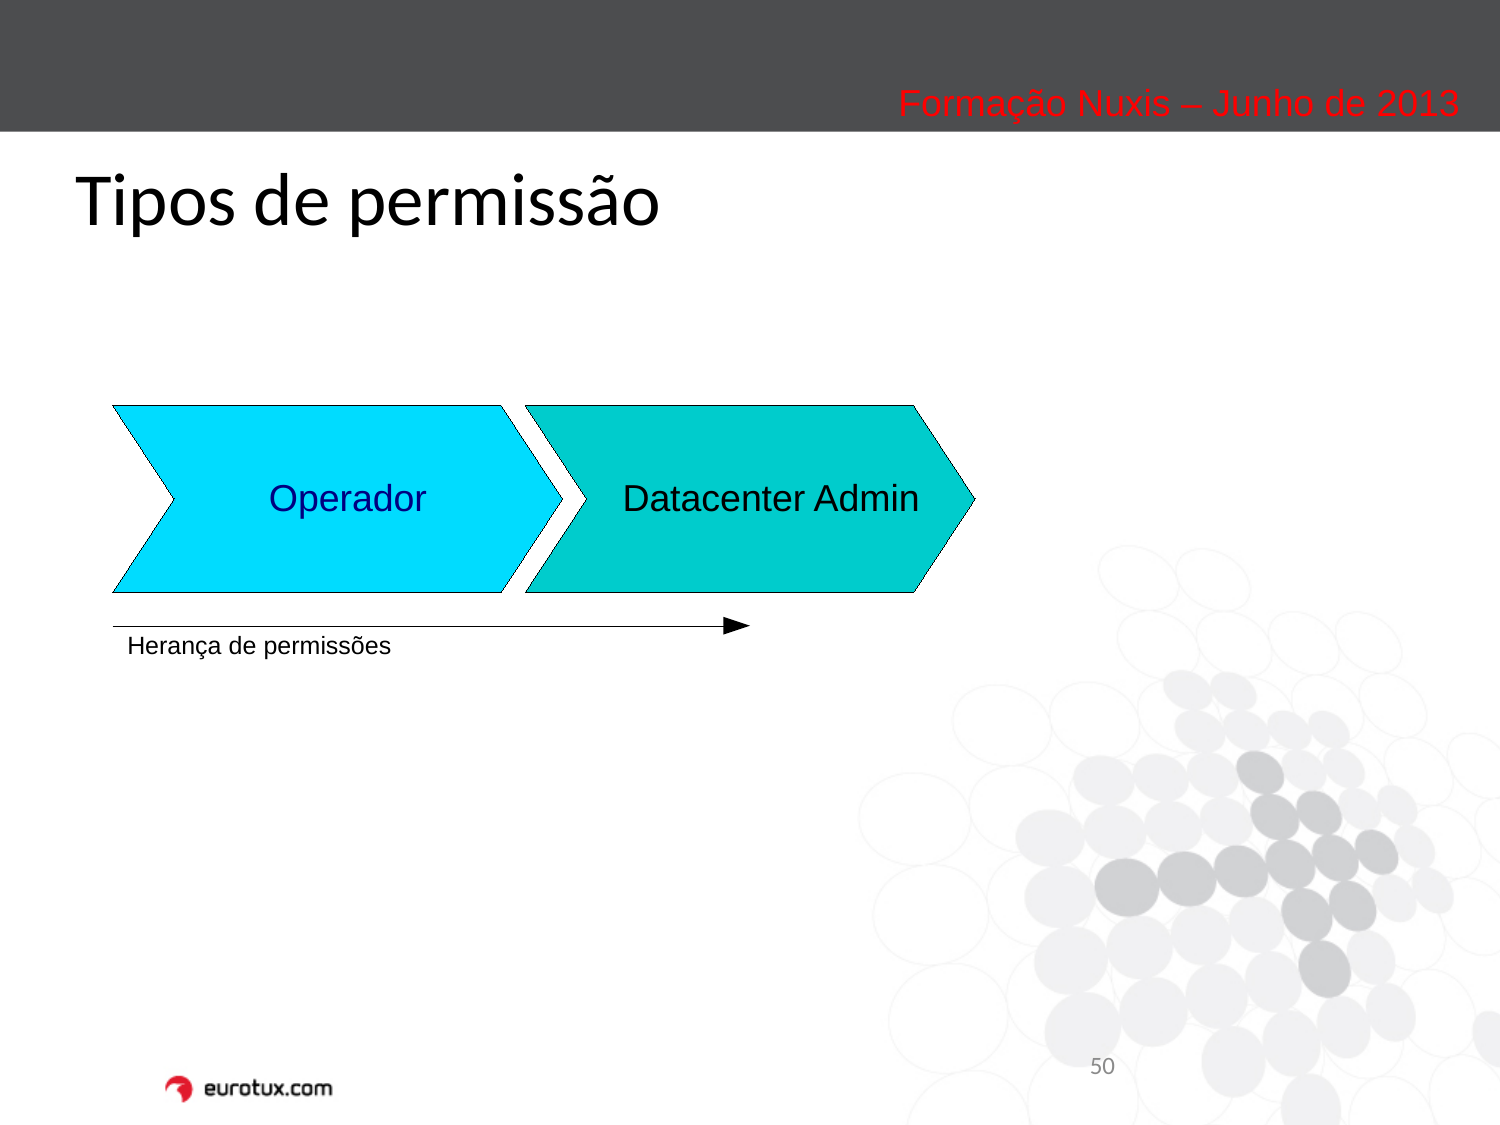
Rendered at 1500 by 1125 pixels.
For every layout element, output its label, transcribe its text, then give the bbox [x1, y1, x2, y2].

text_box Herança de permissões [112, 627, 526, 668]
picture [0, 0, 1500, 1125]
text_box Datacenter Admin [525, 405, 976, 593]
text_box Operador [112, 405, 563, 593]
title Tipos de permissão [75, 112, 1425, 301]
